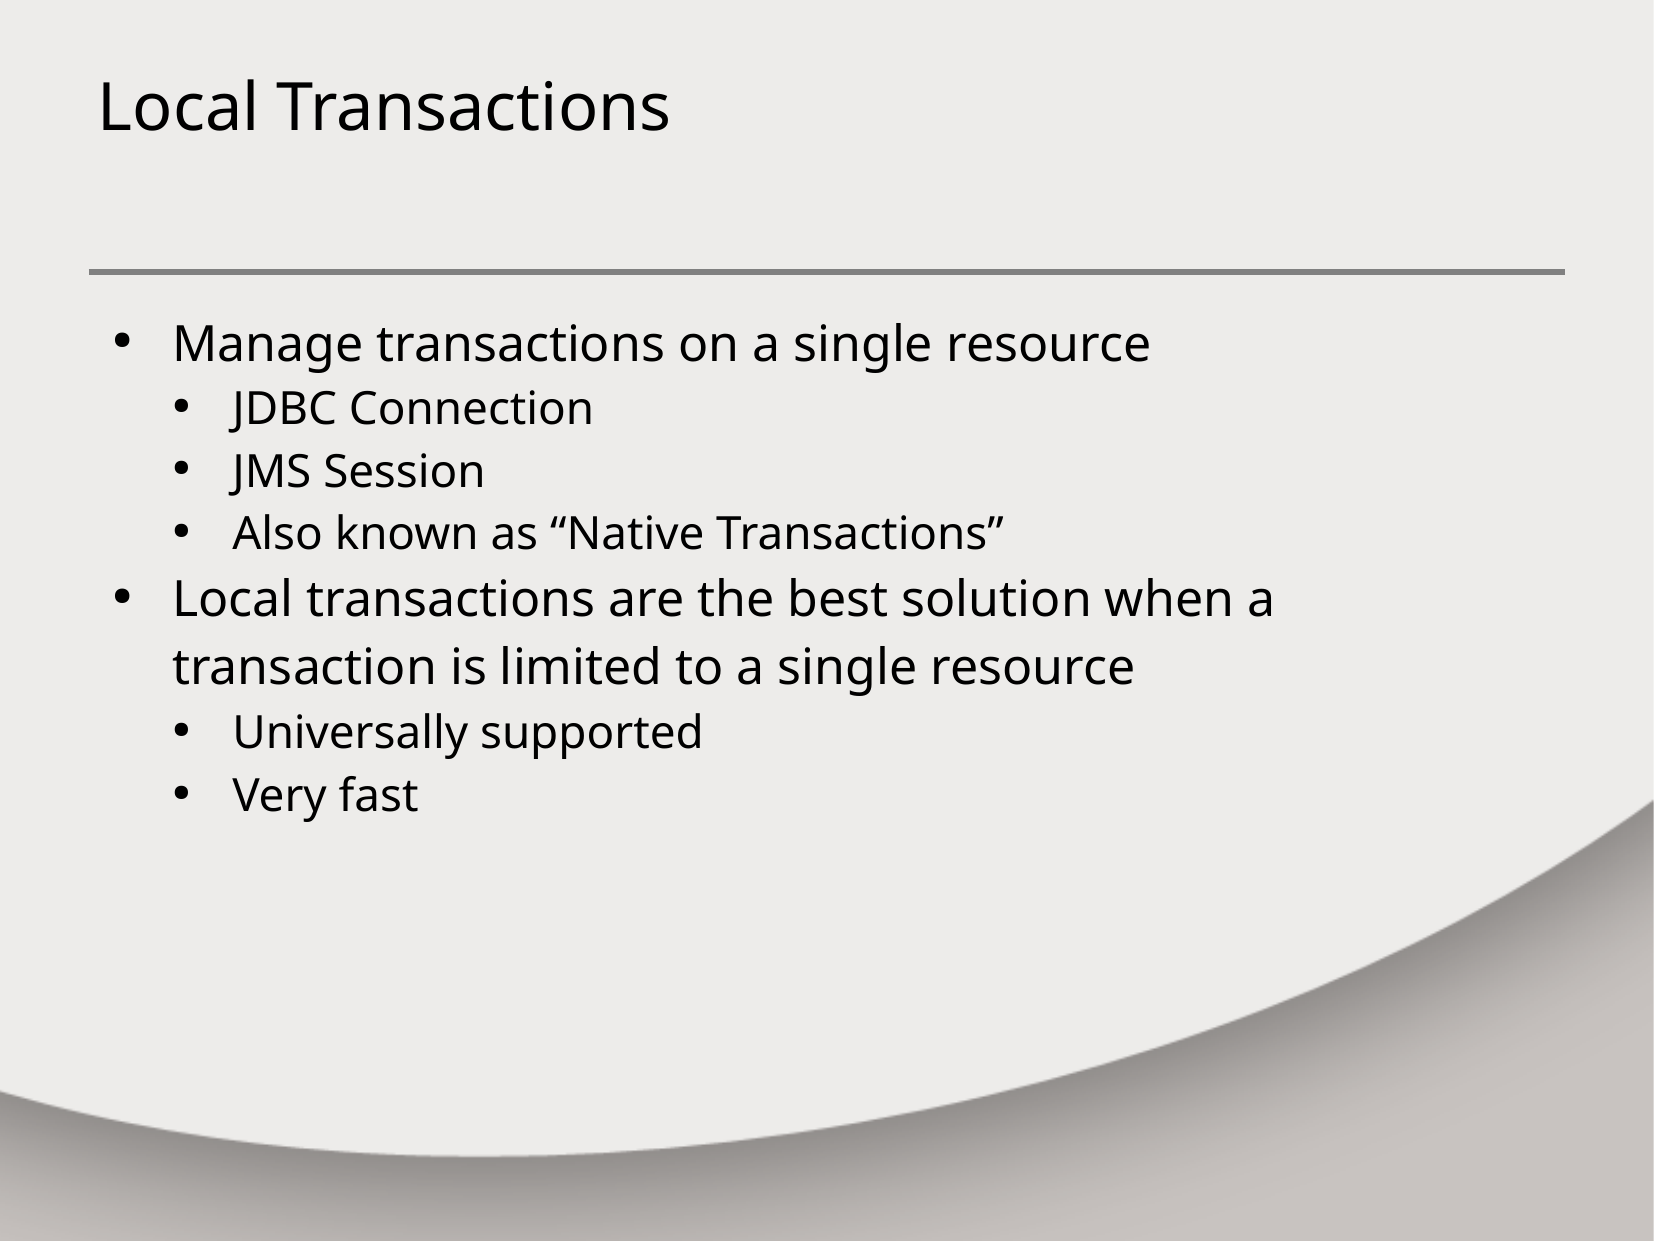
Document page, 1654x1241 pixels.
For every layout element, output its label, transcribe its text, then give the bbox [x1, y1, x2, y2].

text_box Manage transactions on a single resource JDBC Connection JMS Session Also known as “Native Transactions” Local transactions are the best solution when a transaction is limited to a single resource Universally supported Very fast [97, 300, 1561, 1163]
picture [0, 0, 1654, 1241]
title Local Transactions [97, 75, 1561, 226]
